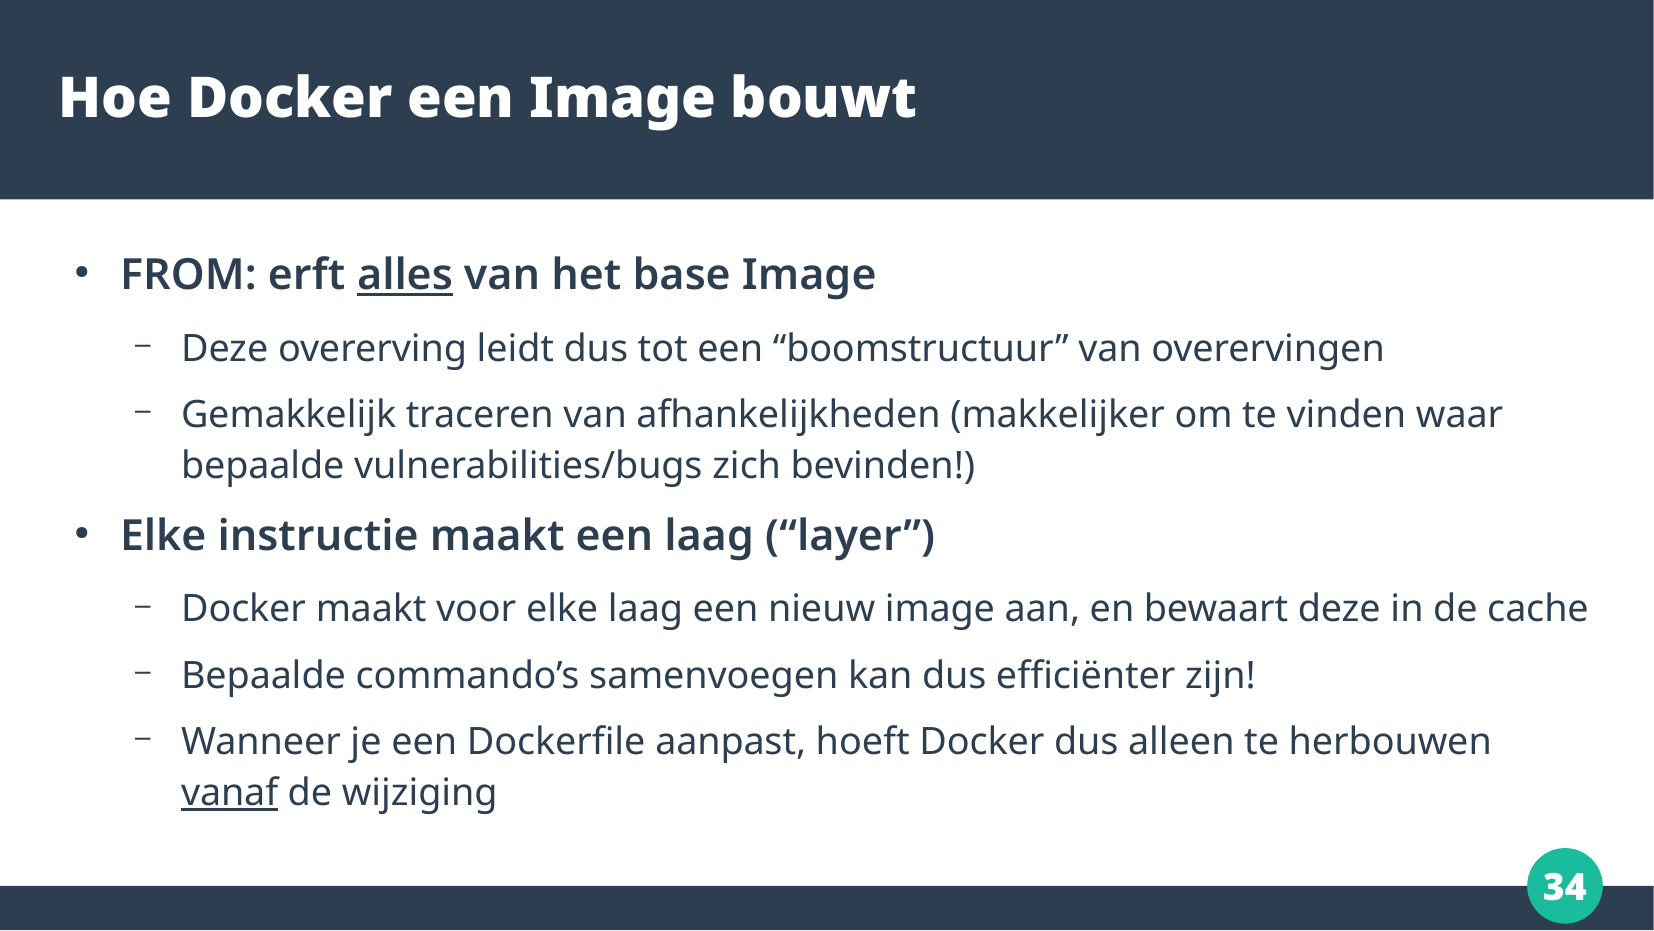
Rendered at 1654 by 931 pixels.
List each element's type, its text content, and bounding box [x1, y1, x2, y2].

list FROM: erft alles van het base Image Deze overerving leidt dus tot een “boomstructuur” van overervingen Gemakkelijk traceren van afhankelijkheden (makkelijker om te vinden waar bepaalde vulnerabilities/bugs zich bevinden!) Elke instructie maakt een laag (“layer”) Docker maakt voor elke laag een nieuw image aan, en bewaart deze in de cache Bepaalde commando’s samenvoegen kan dus efficiënter zijn! Wanneer je een Dockerfile aanpast, hoeft Docker dus alleen te herbouwen vanaf de wijziging [59, 243, 1595, 864]
title Hoe Docker een Image bouwt [59, 37, 1595, 156]
